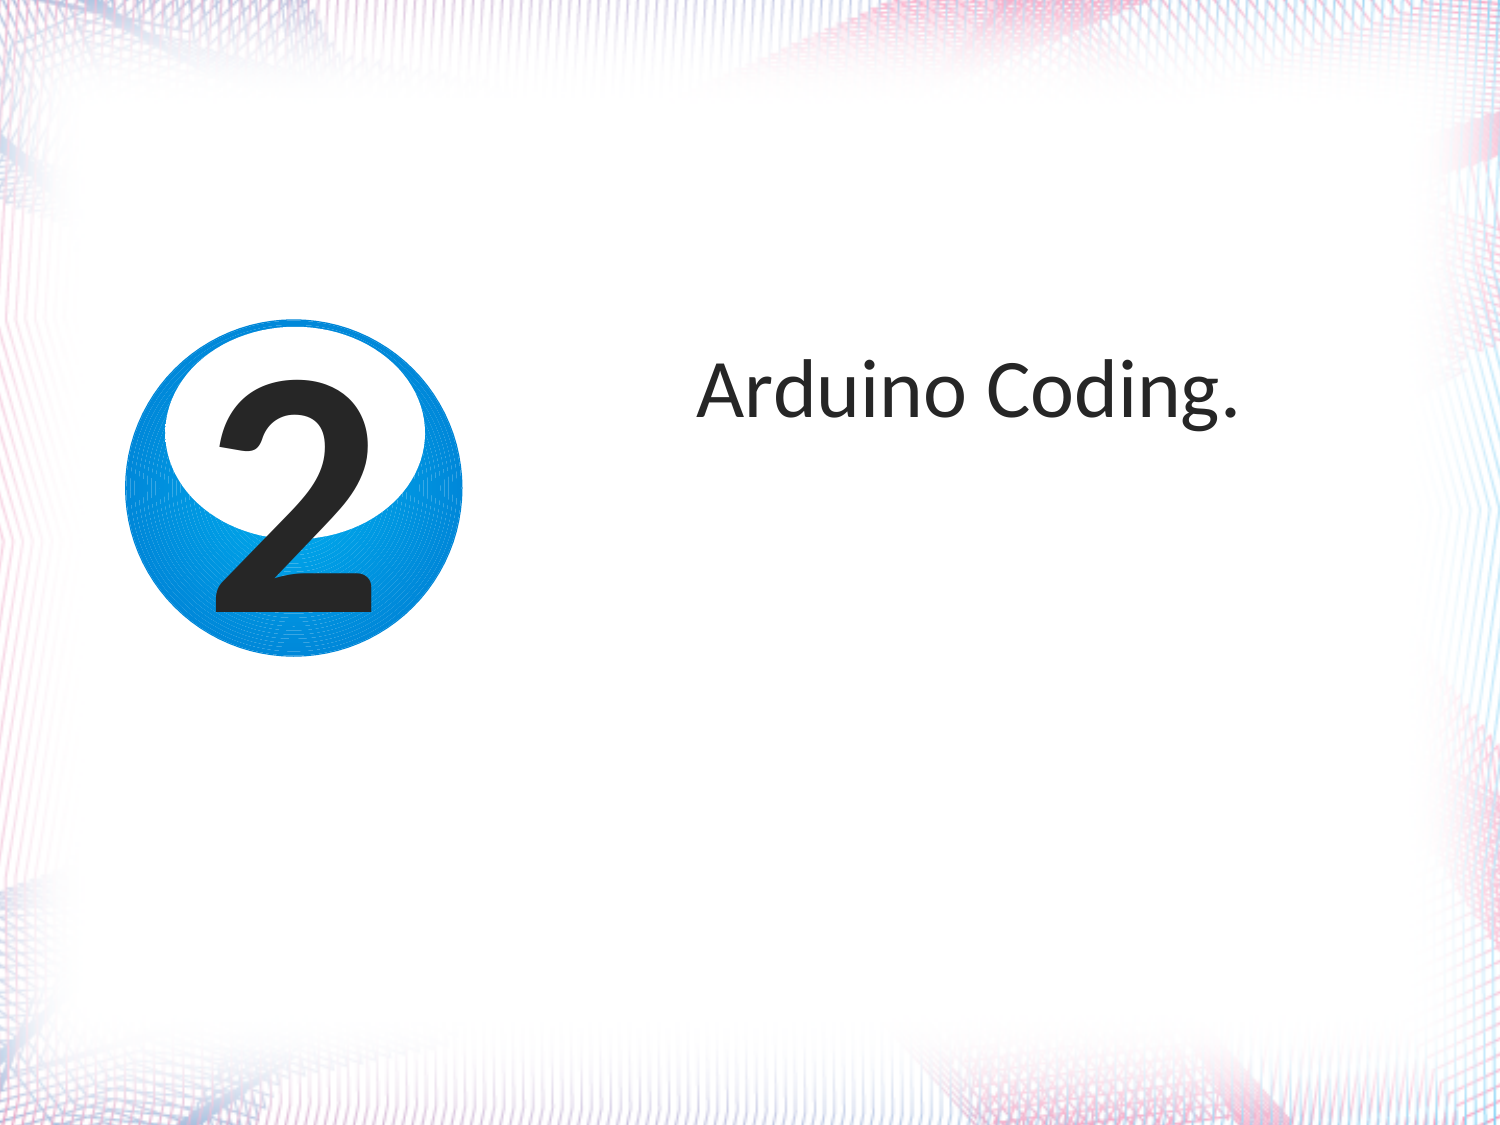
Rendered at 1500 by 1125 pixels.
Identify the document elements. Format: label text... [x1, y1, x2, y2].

picture [0, 0, 1500, 1125]
text_box [125, 354, 190, 622]
text_box 2 [190, 251, 391, 691]
text_box [391, 350, 463, 626]
title Arduino Coding. [487, 326, 1450, 650]
